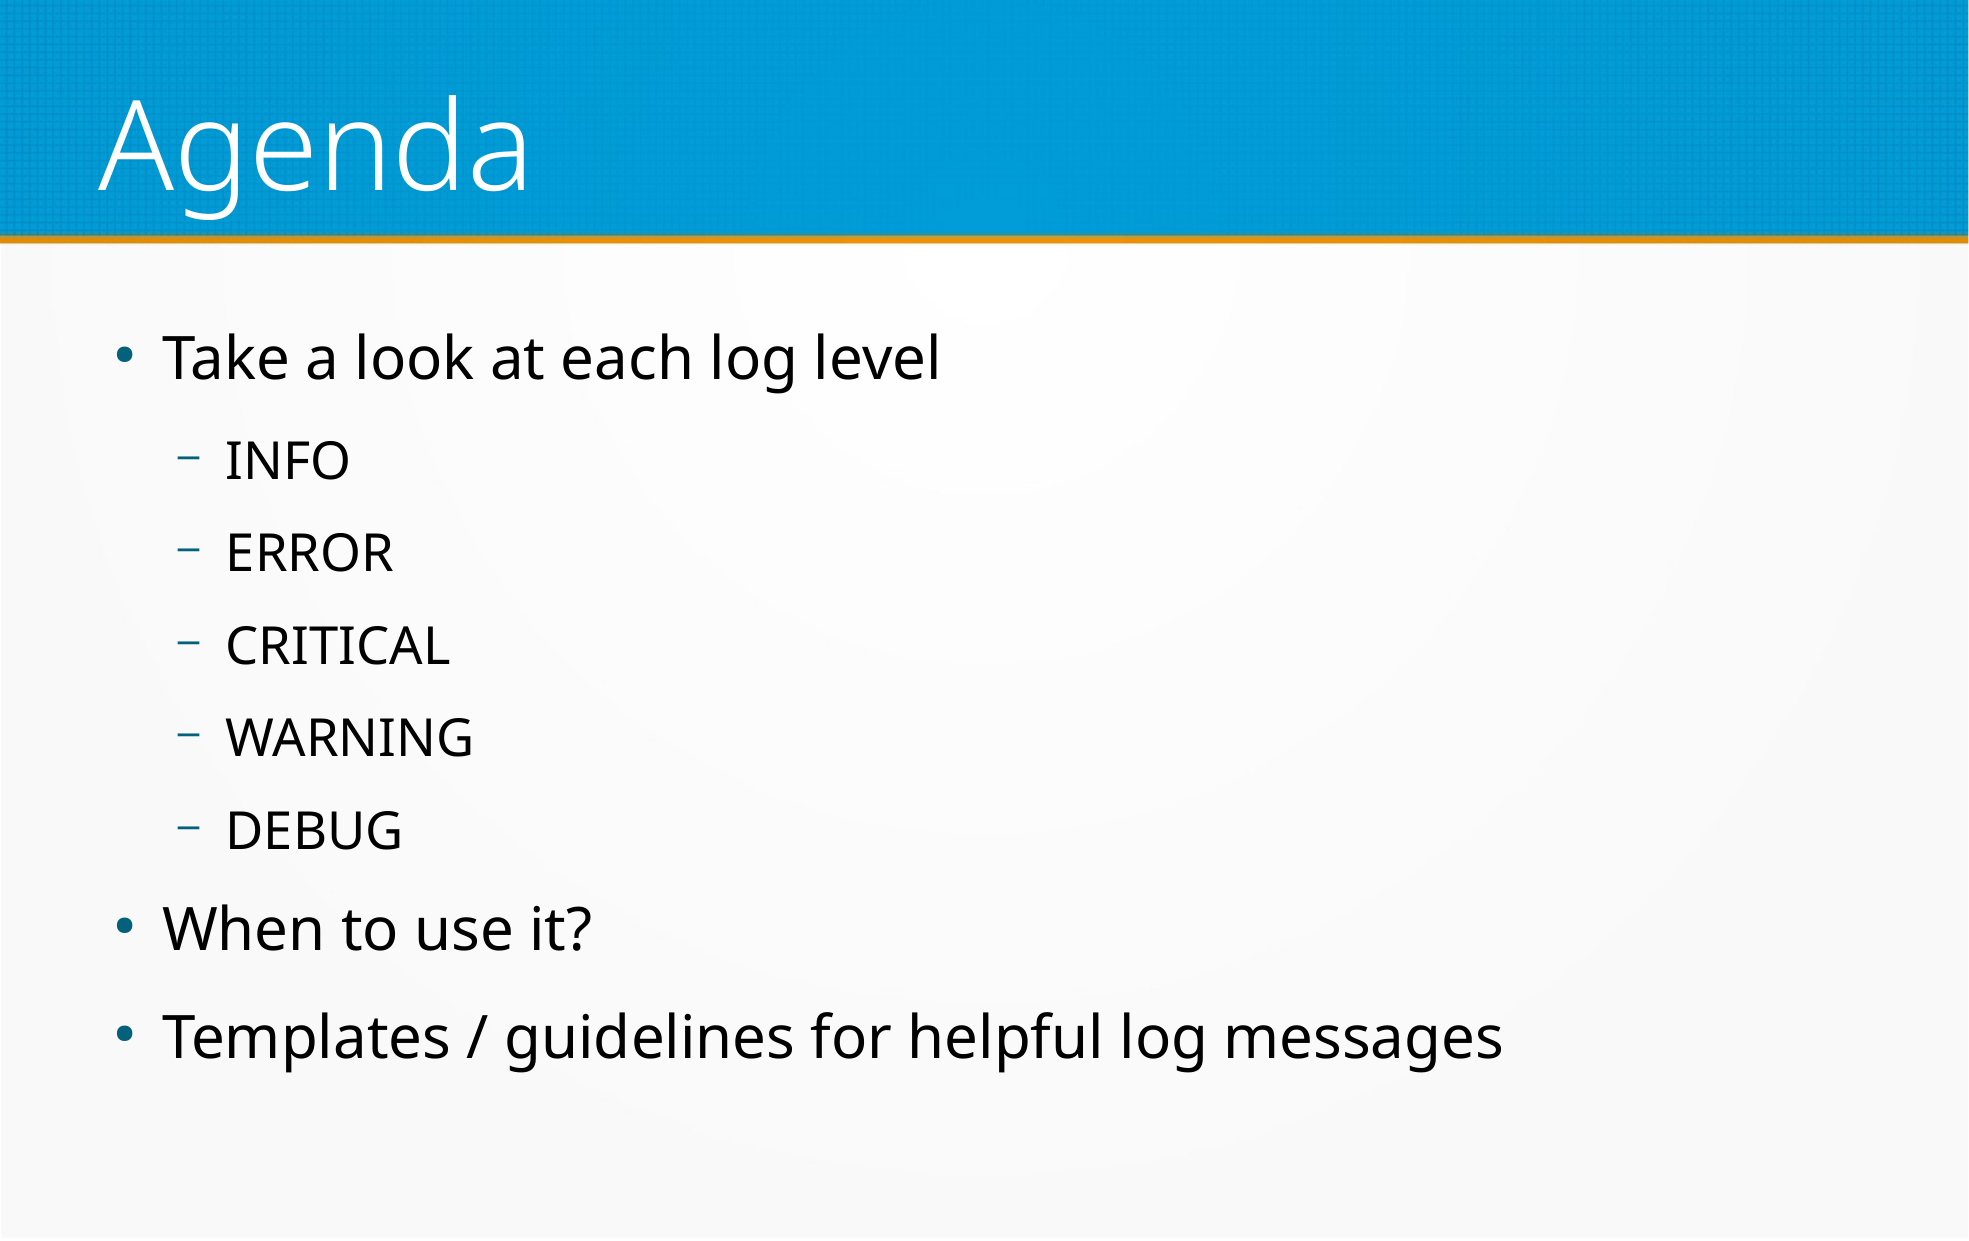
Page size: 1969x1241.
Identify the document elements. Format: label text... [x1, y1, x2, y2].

picture [0, 233, 1969, 1241]
title Agenda [98, 19, 1870, 227]
list Take a look at each log level INFO ERROR CRITICAL WARNING DEBUG When to use it? Templates / guidelines for helpful log messages [98, 315, 1861, 1081]
